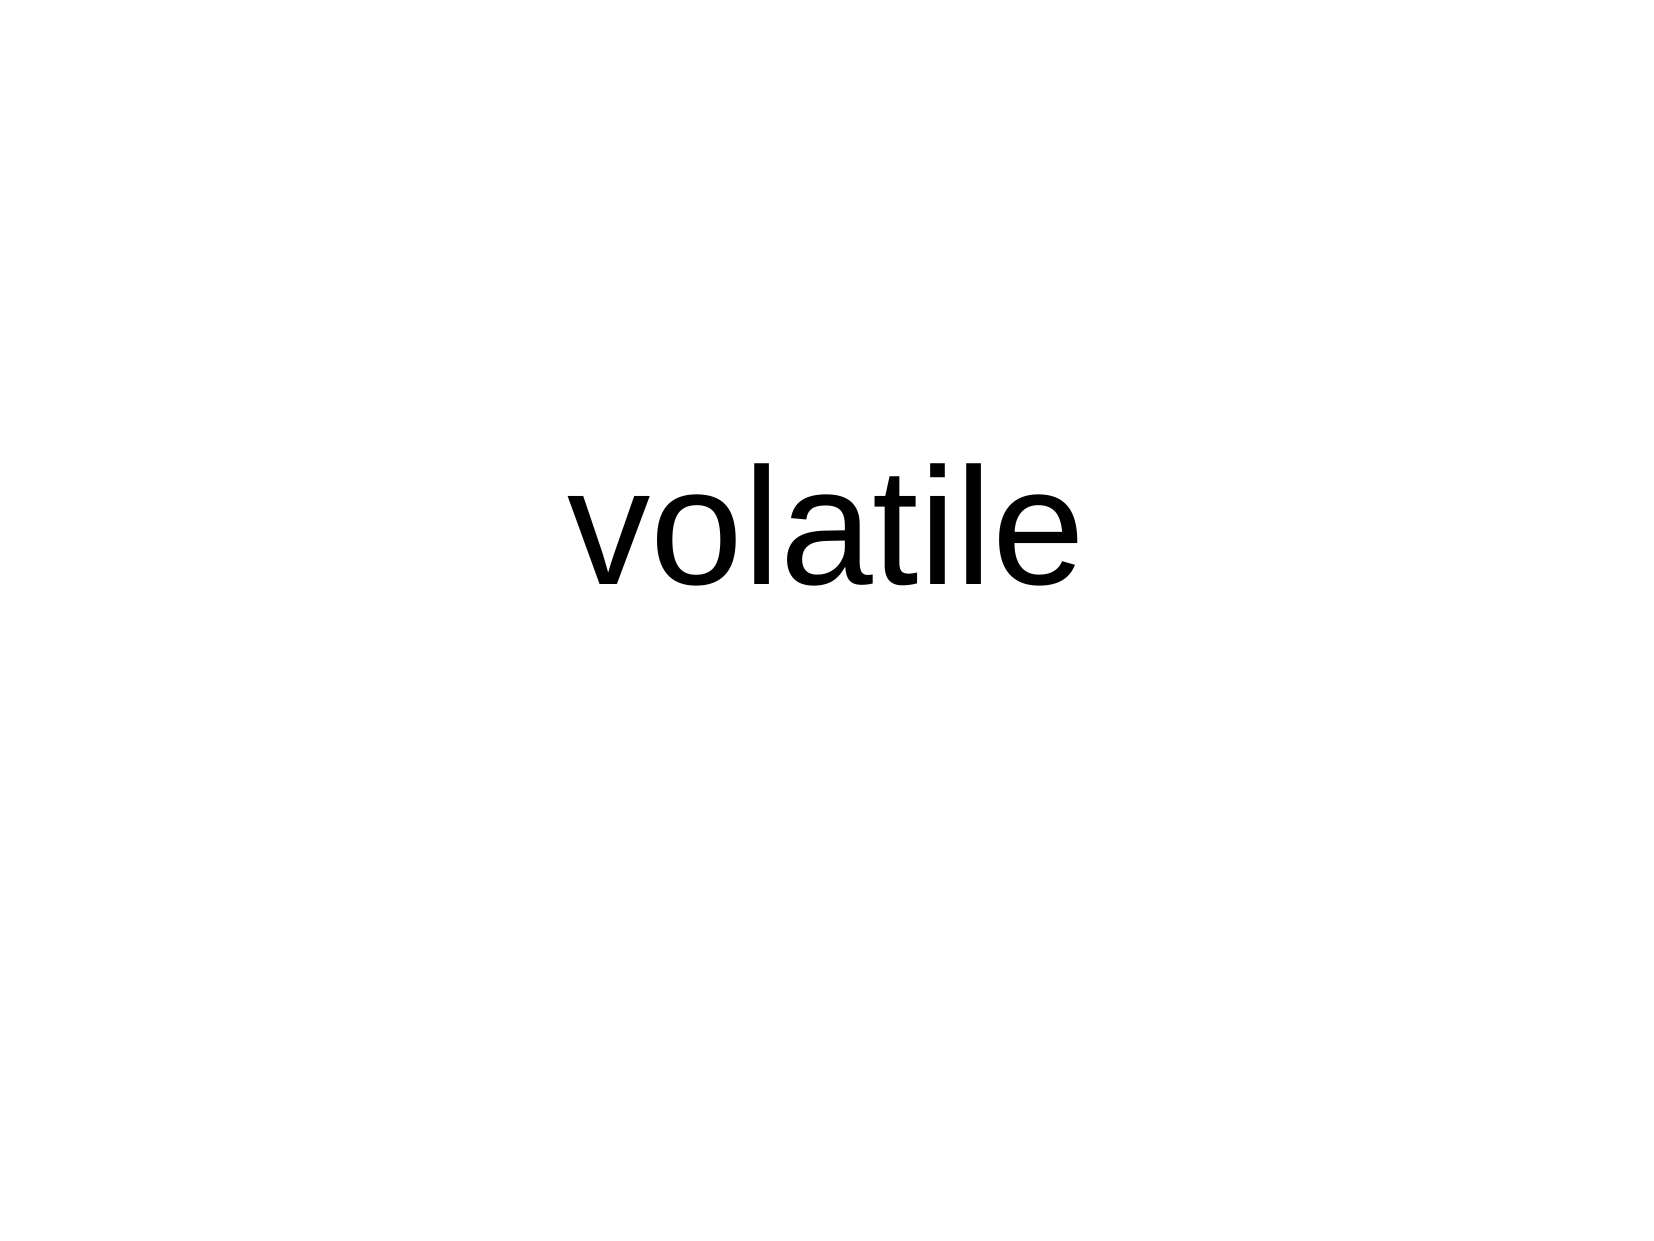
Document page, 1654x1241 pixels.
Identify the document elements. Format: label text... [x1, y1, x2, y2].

text_box volatile [144, 426, 1510, 628]
